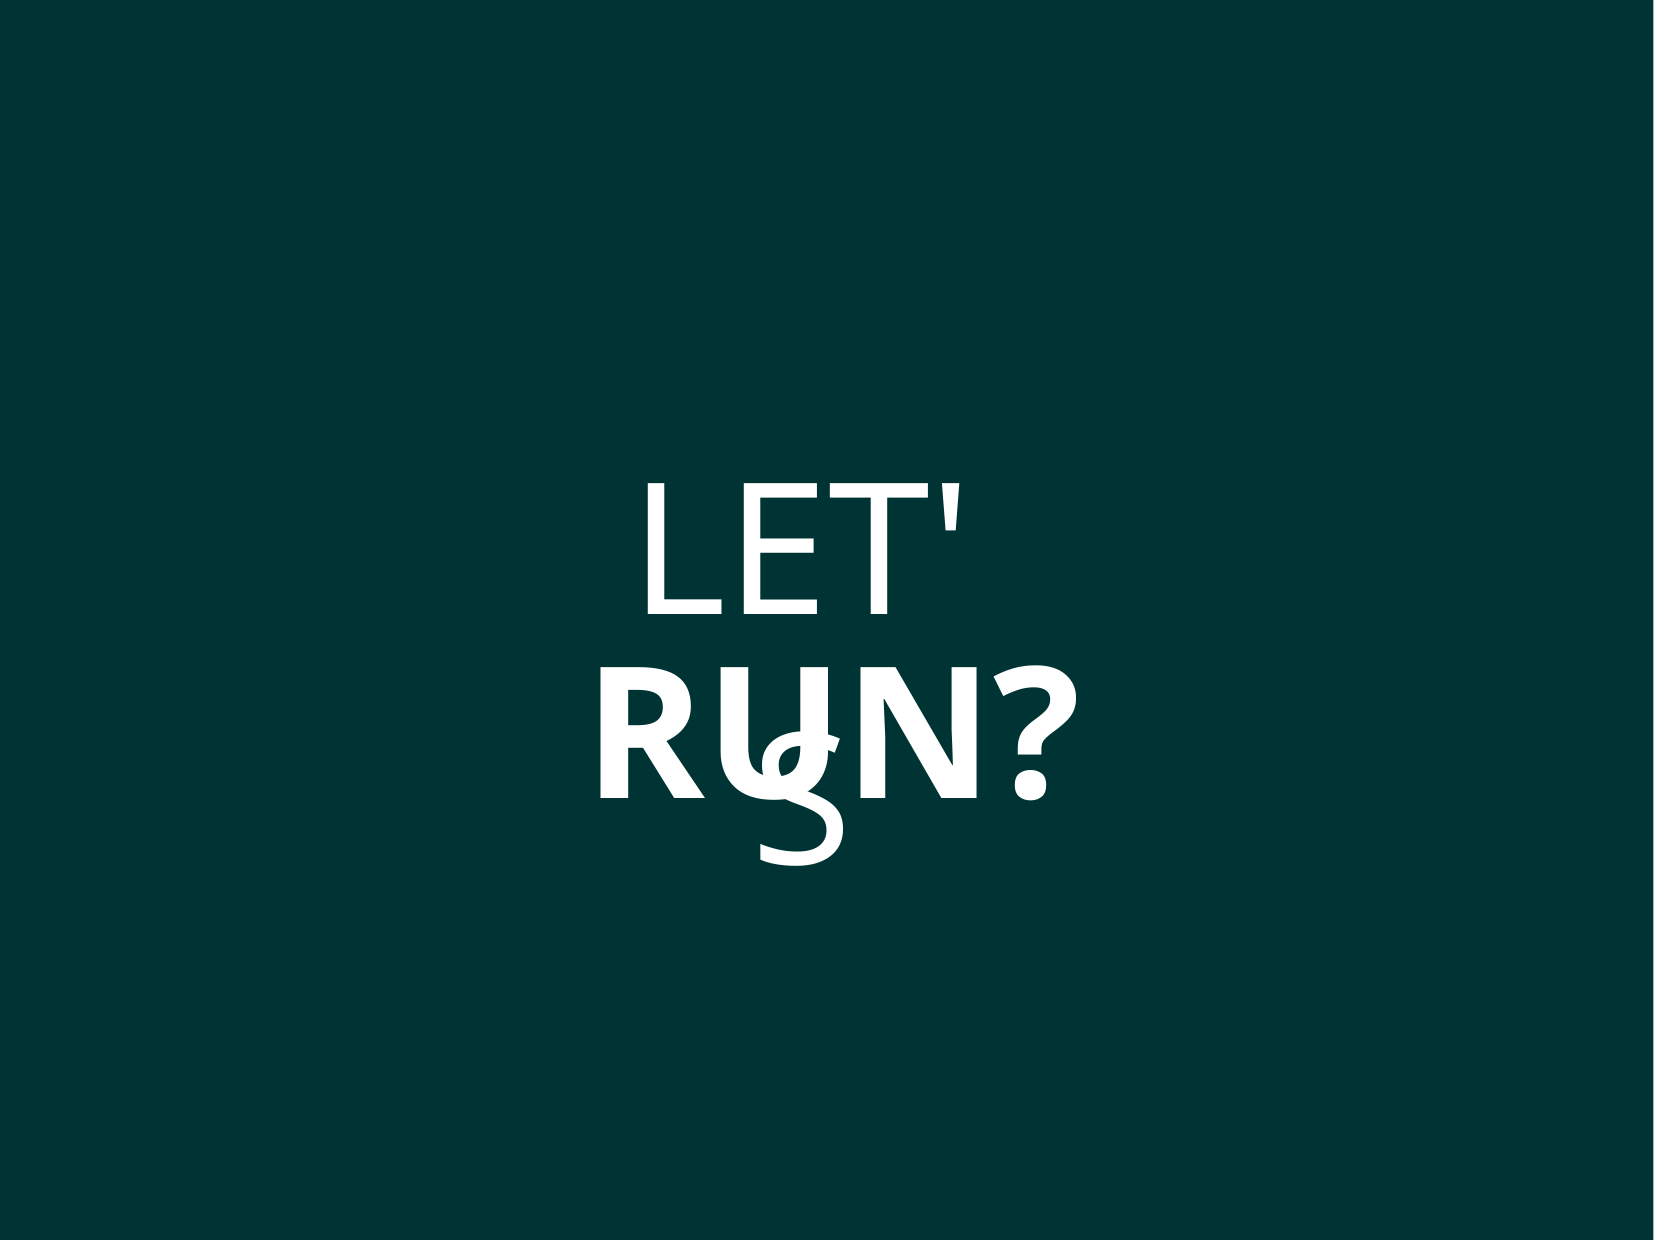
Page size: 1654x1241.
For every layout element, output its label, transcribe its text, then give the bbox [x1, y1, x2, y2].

text_box LET'S [570, 411, 1033, 632]
text_box RUN? [570, 345, 1351, 772]
